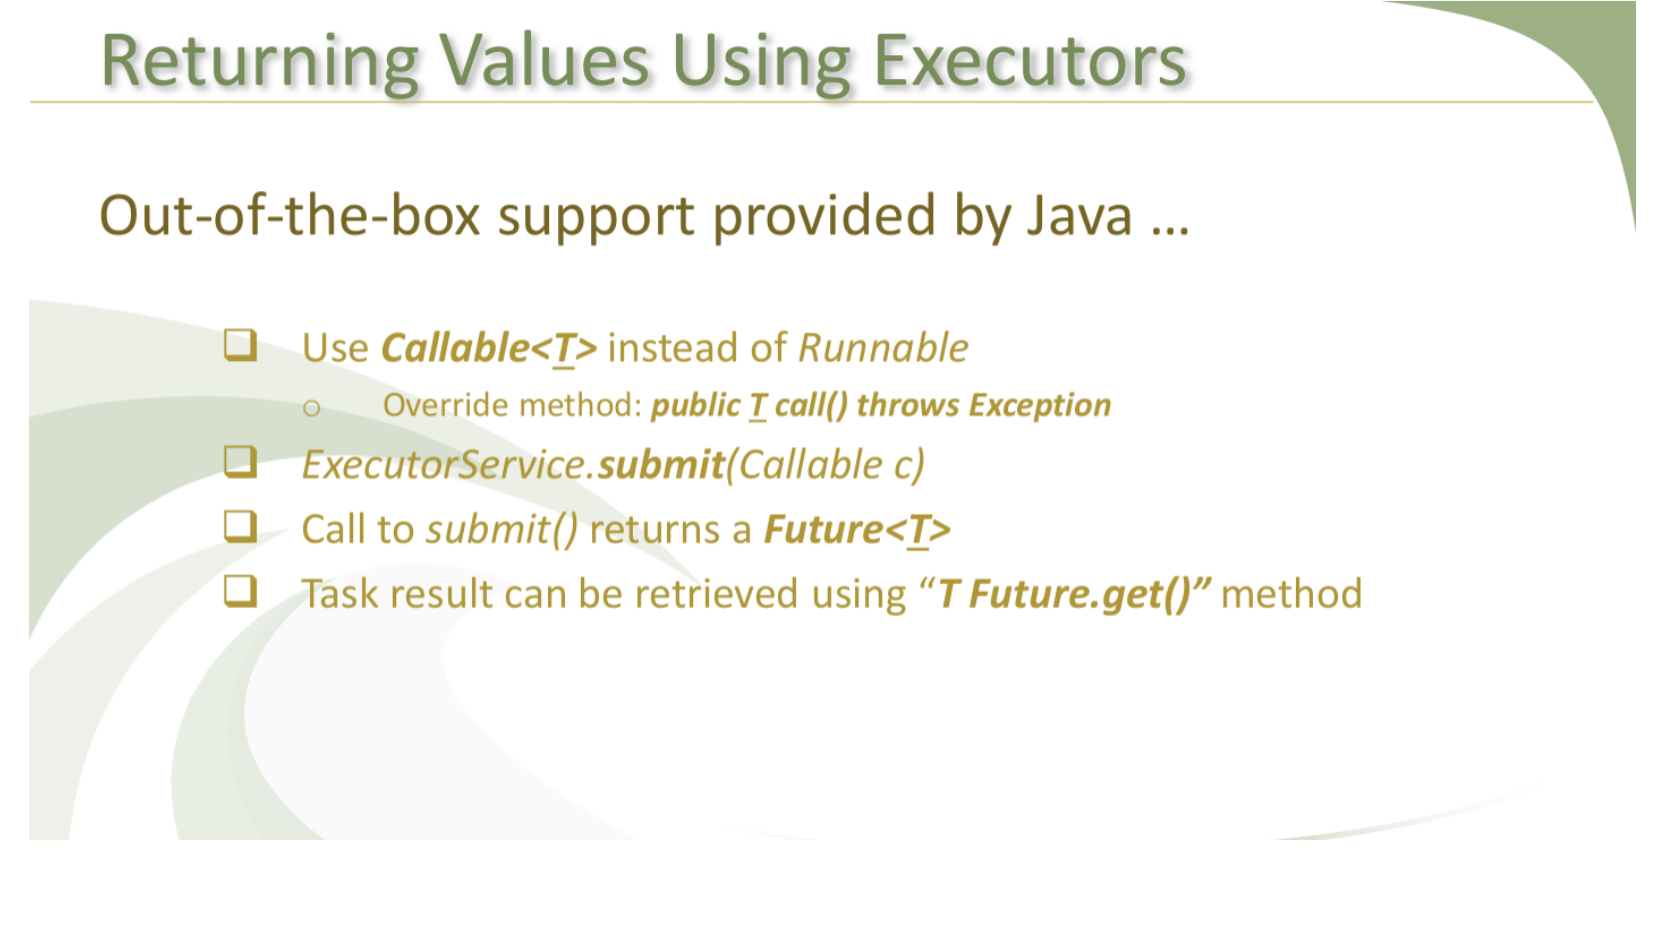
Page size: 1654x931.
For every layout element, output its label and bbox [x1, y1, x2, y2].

picture [29, 1, 1636, 841]
